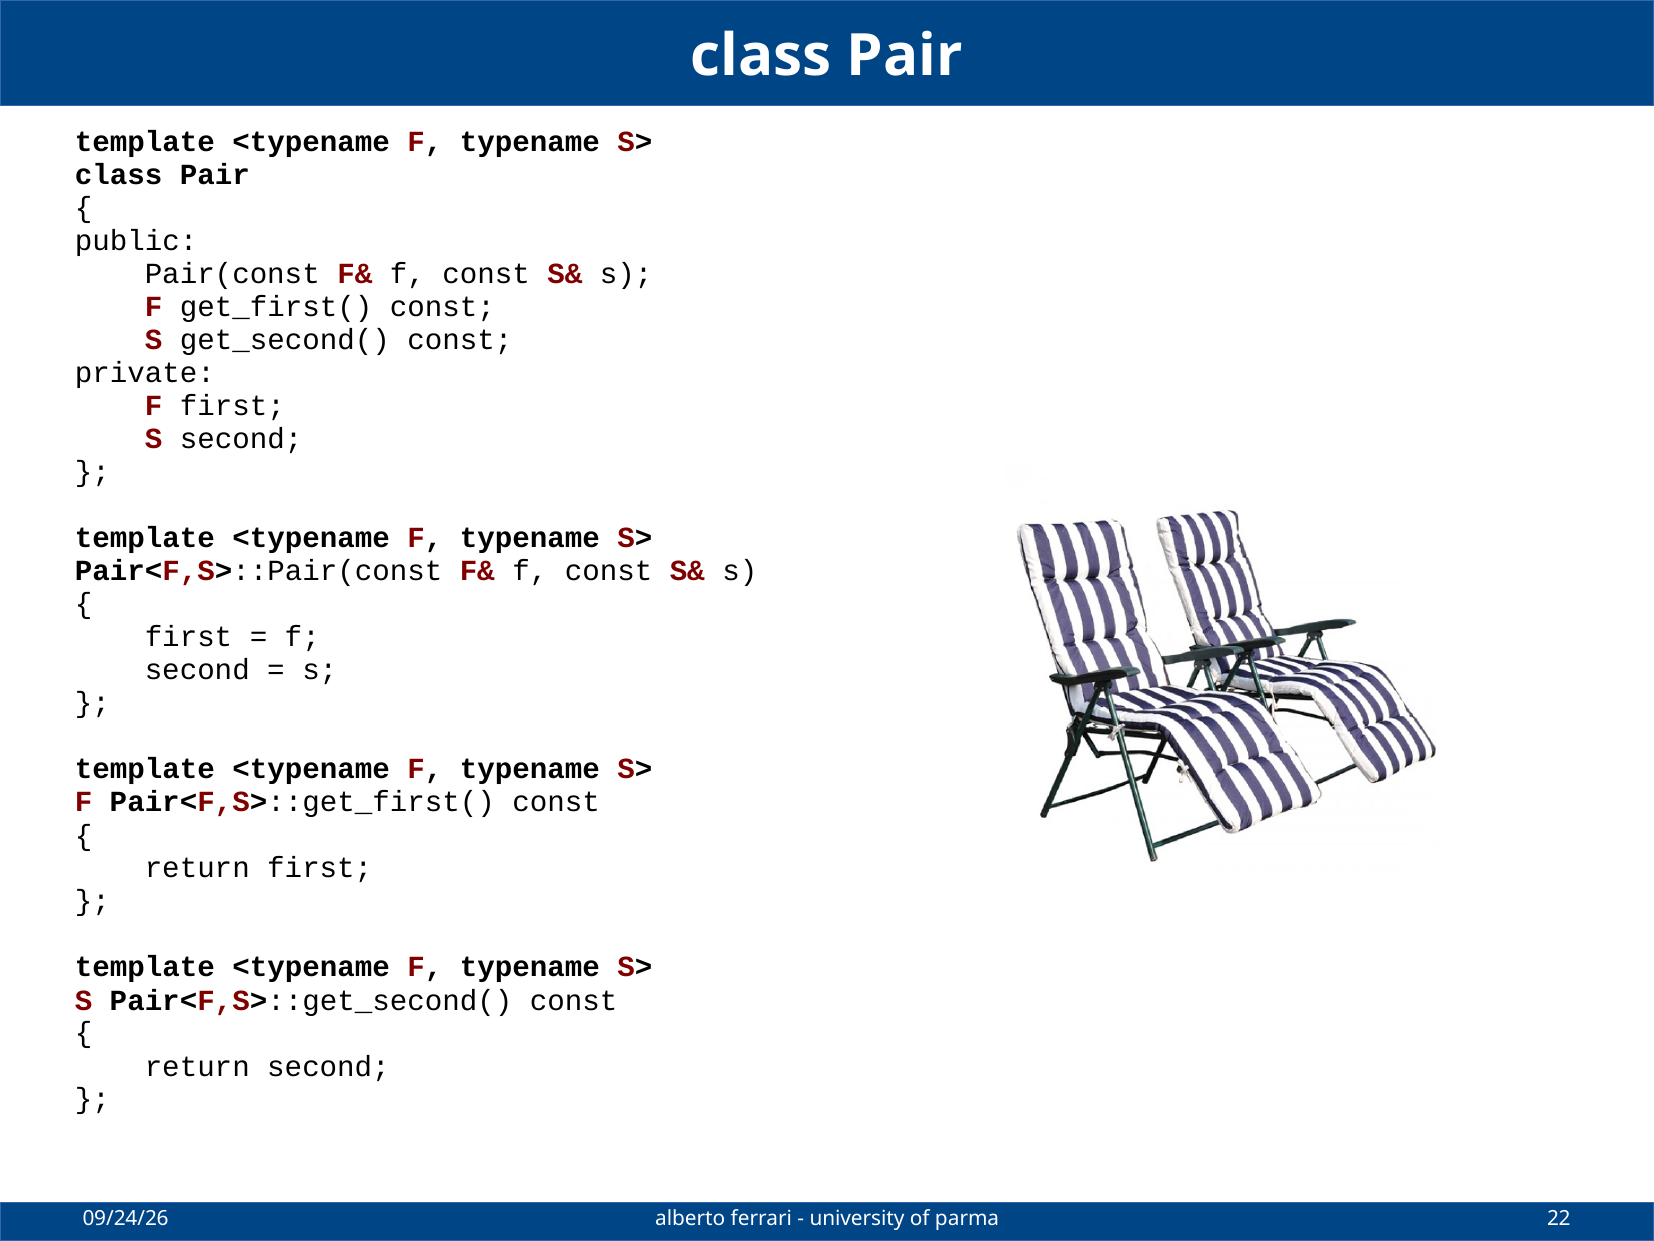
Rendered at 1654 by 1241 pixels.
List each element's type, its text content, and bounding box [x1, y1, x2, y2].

picture [1005, 389, 1438, 946]
text_box template <typename F, typename S> class Pair { public: Pair(const F& f, const S& s); F get_first() const; S get_second() const; private: F first; S second; }; template <typename F, typename S> Pair<F,S>::Pair(const F& f, const S& s) { first = f; second = s; }; template <typename F, typename S> F Pair<F,S>::get_first() const { return first; }; template <typename F, typename S> S Pair<F,S>::get_second() const { return second; }; [60, 120, 1606, 1156]
title class Pair [0, 0, 1654, 106]
